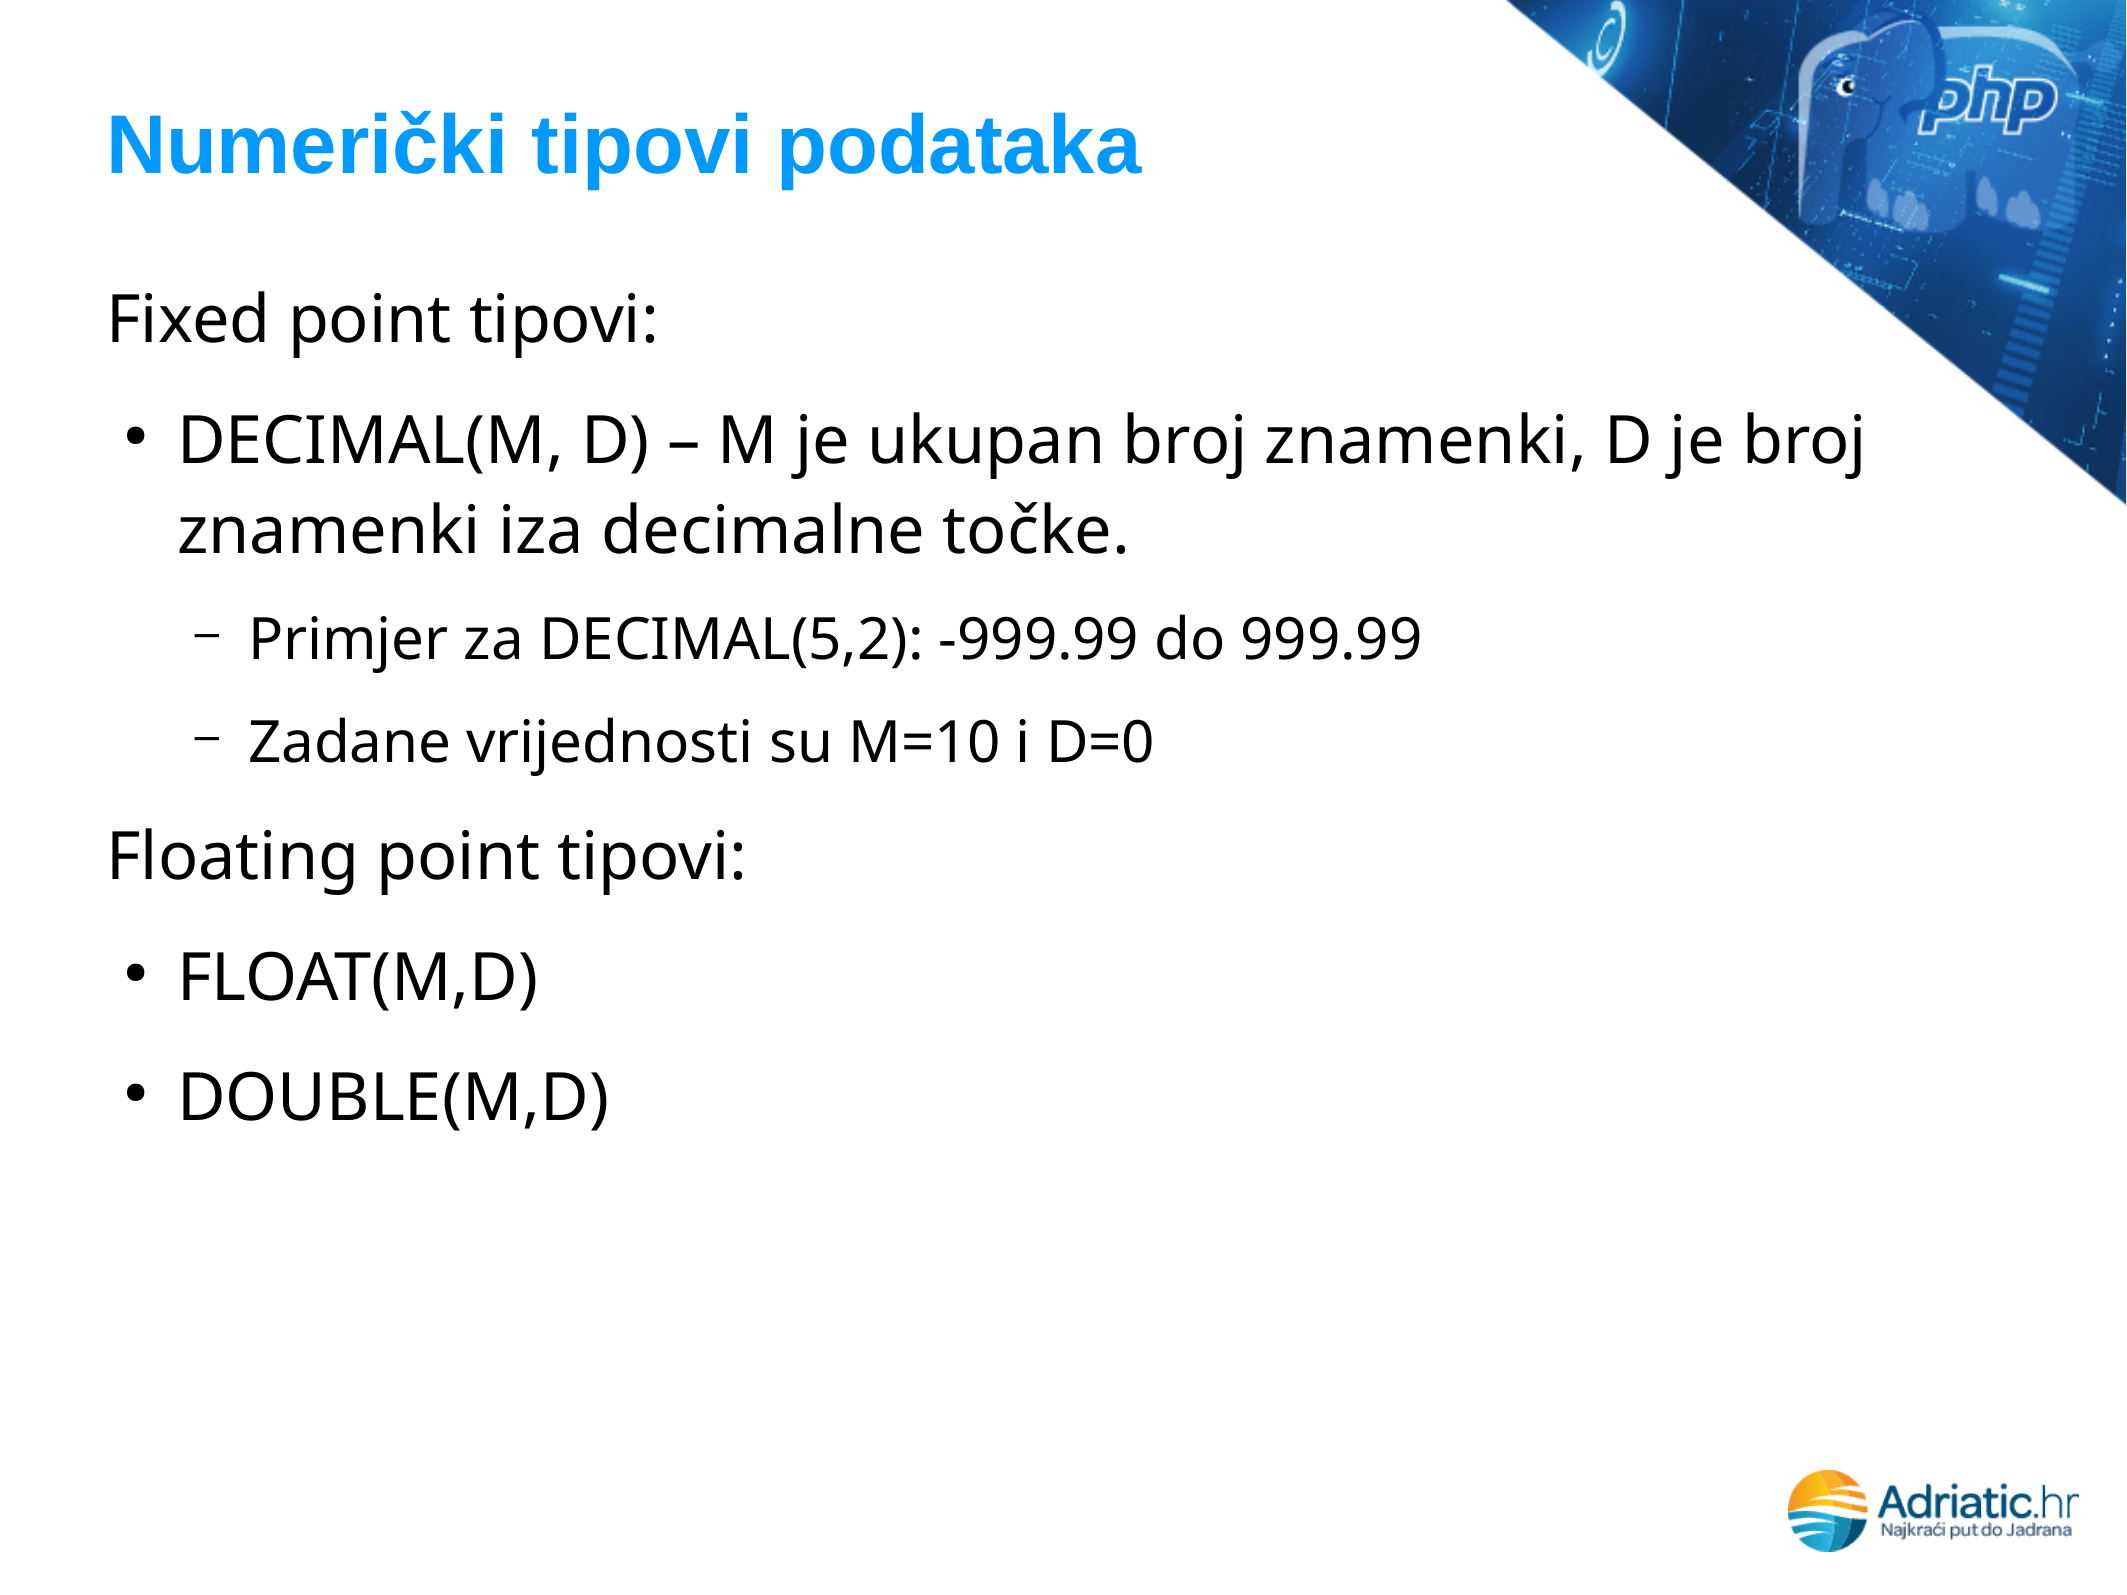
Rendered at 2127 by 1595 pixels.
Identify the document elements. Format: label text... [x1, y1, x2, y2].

picture [1788, 1470, 2079, 1552]
picture [1505, 0, 2127, 625]
list Fixed point tipovi: DECIMAL(M, D) – M je ukupan broj znamenki, D je broj znamenki iza decimalne točke. Primjer za DECIMAL(5,2): -999.99 do 999.99 Zadane vrijednosti su M=10 i D=0 Floating point tipovi: FLOAT(M,D) DOUBLE(M,D) [106, 271, 2020, 1453]
title Numerički tipovi podataka [106, 70, 1630, 219]
